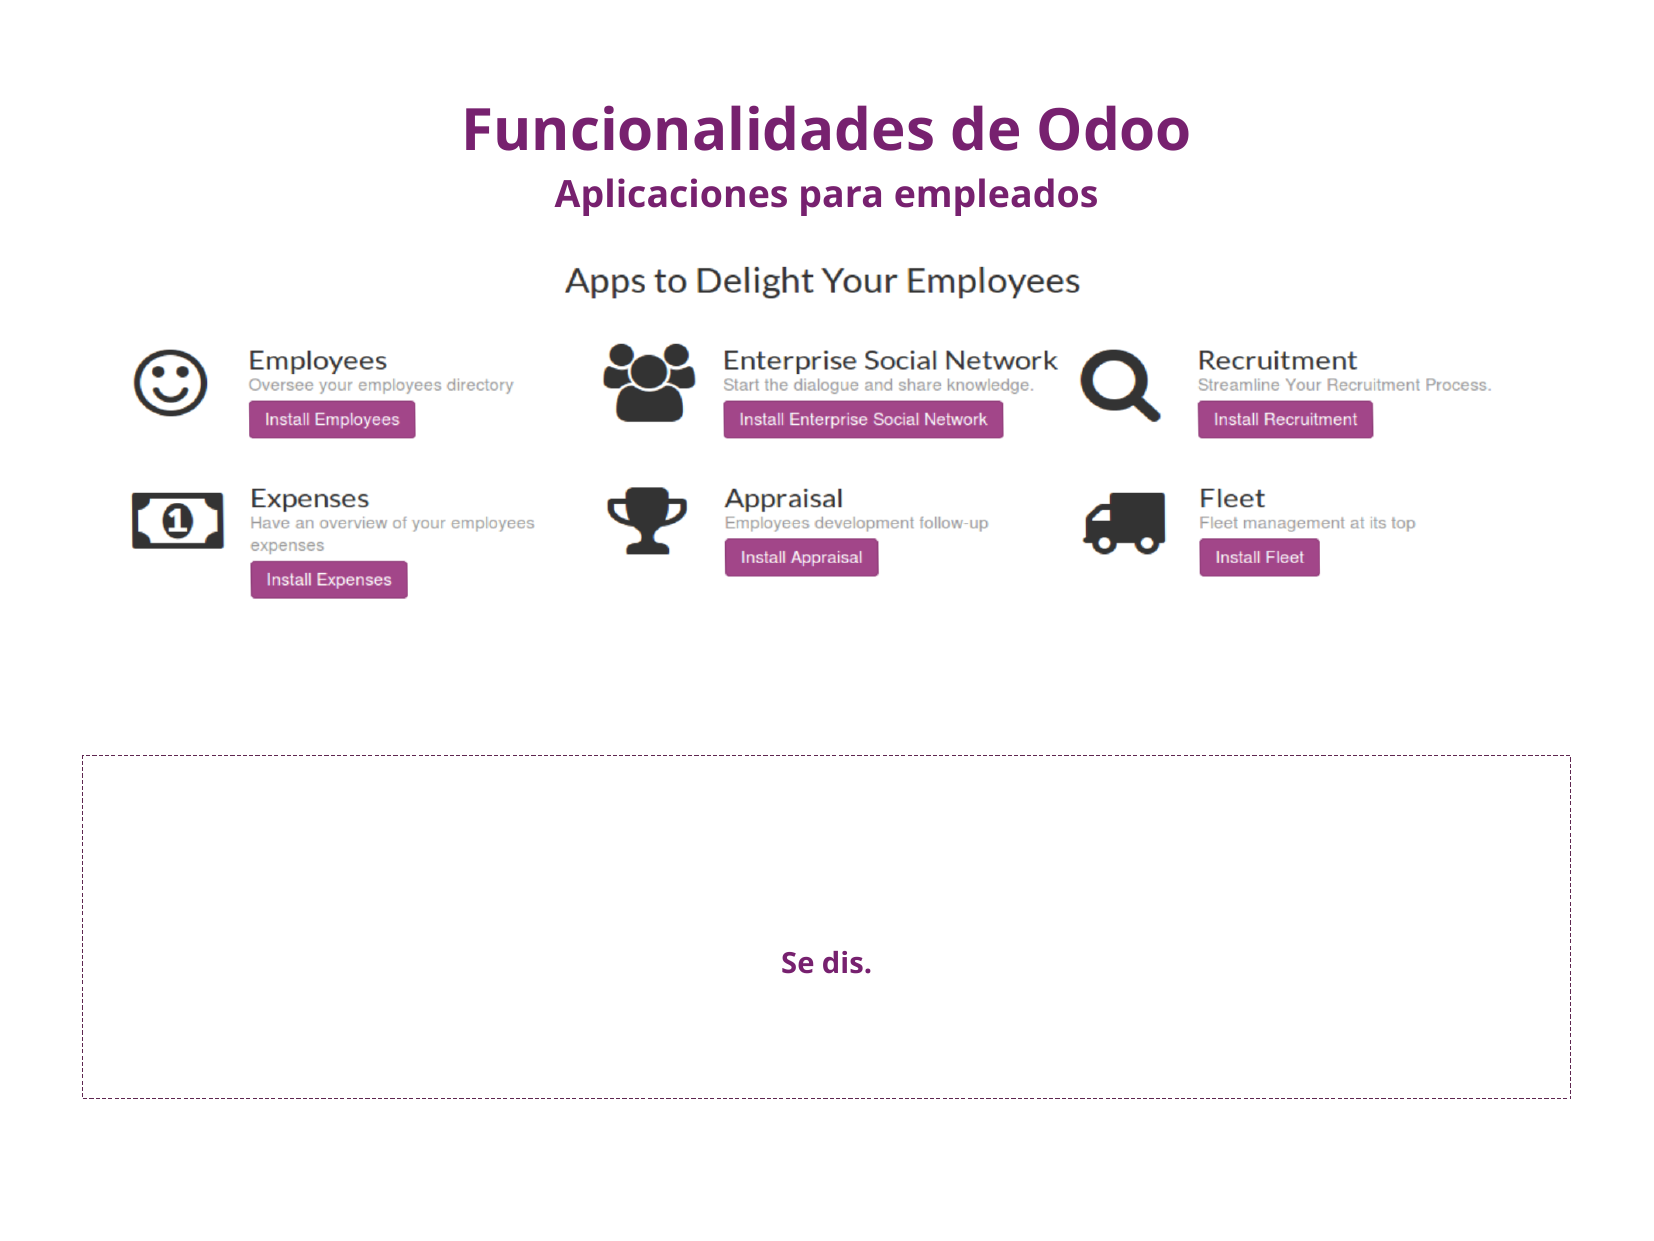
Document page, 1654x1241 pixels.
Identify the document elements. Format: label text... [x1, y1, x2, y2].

title Funcionalidades de Odoo Aplicaciones para empleados [82, 49, 1571, 257]
picture [77, 253, 1571, 656]
list Se dis. [82, 755, 1571, 1099]
